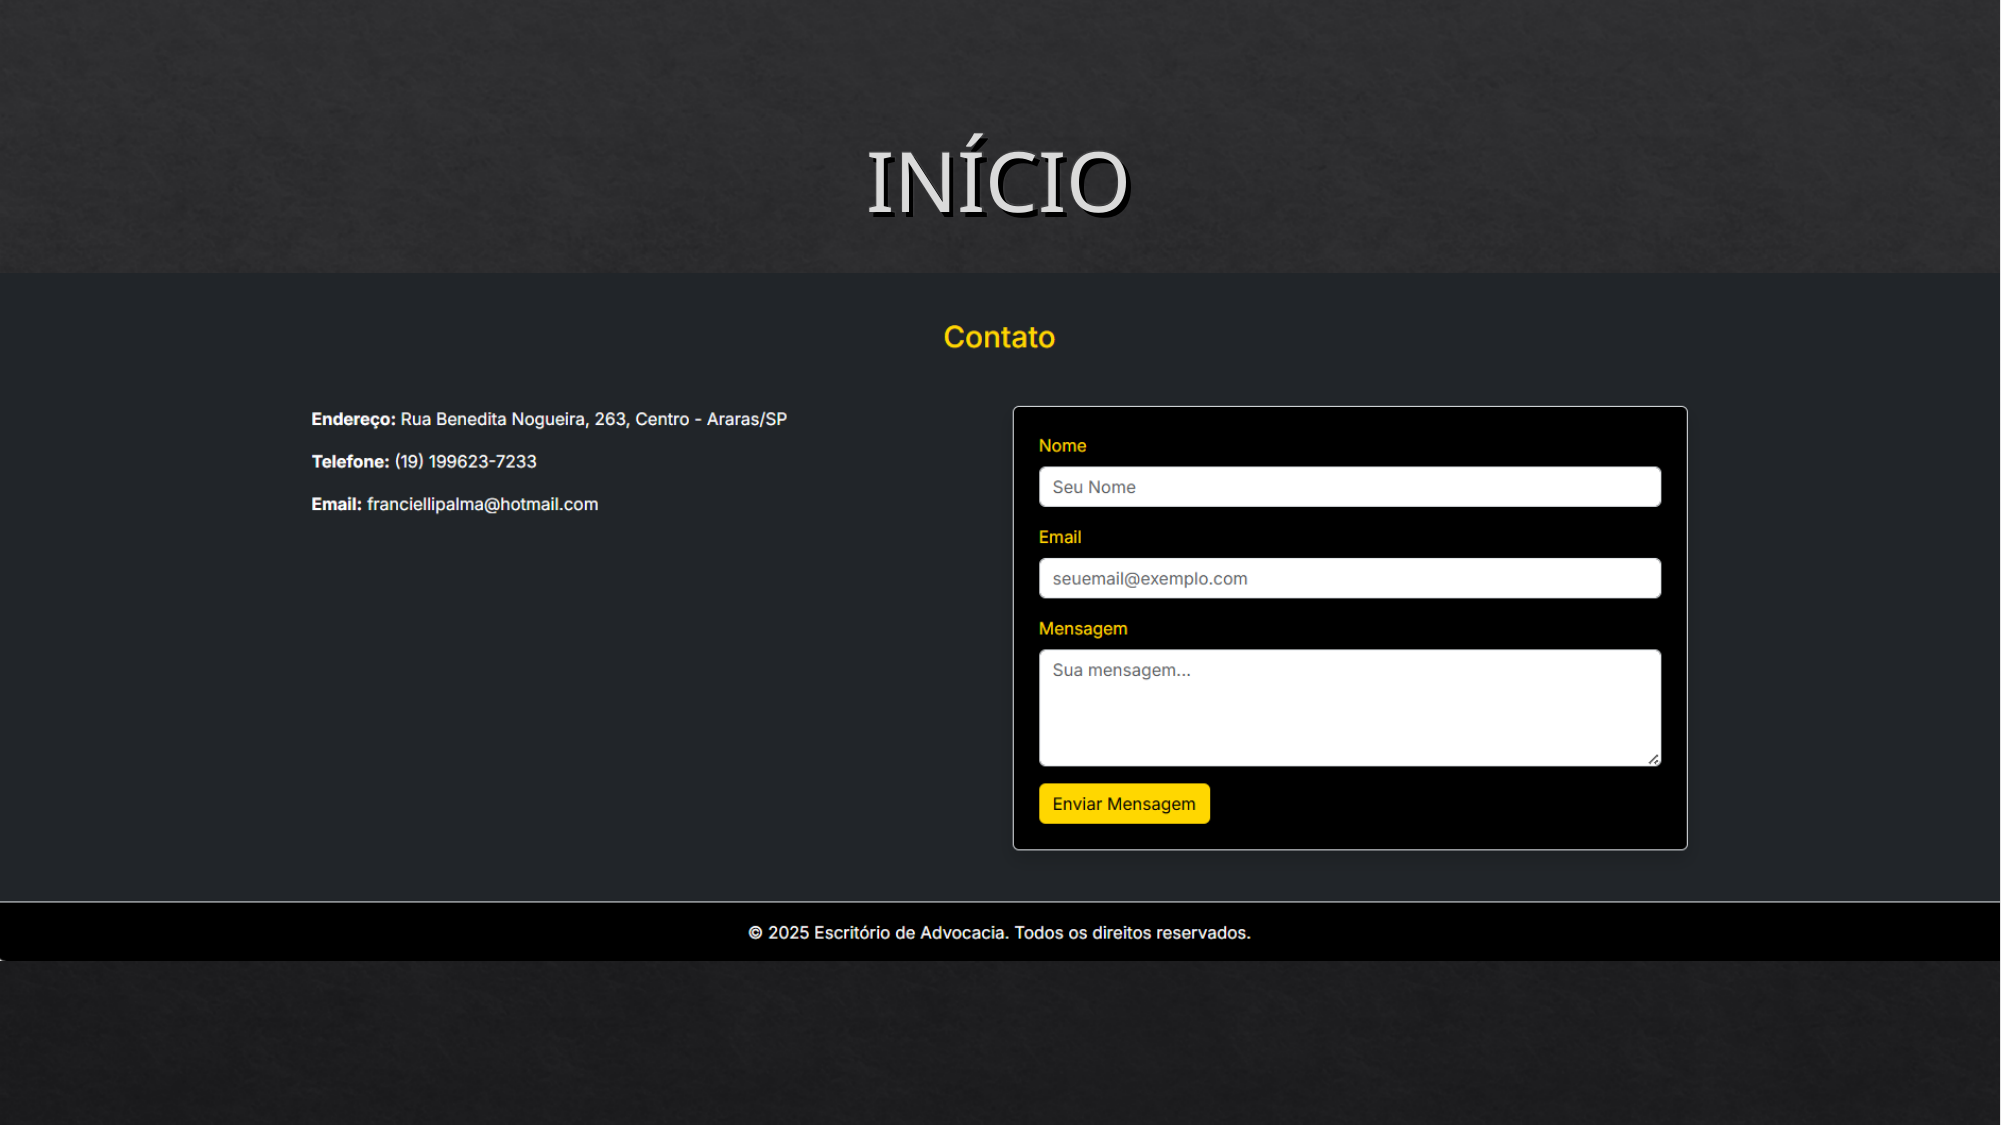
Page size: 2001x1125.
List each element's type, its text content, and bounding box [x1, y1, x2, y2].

title INÍCIO [149, 99, 1849, 260]
picture [0, 273, 2000, 961]
